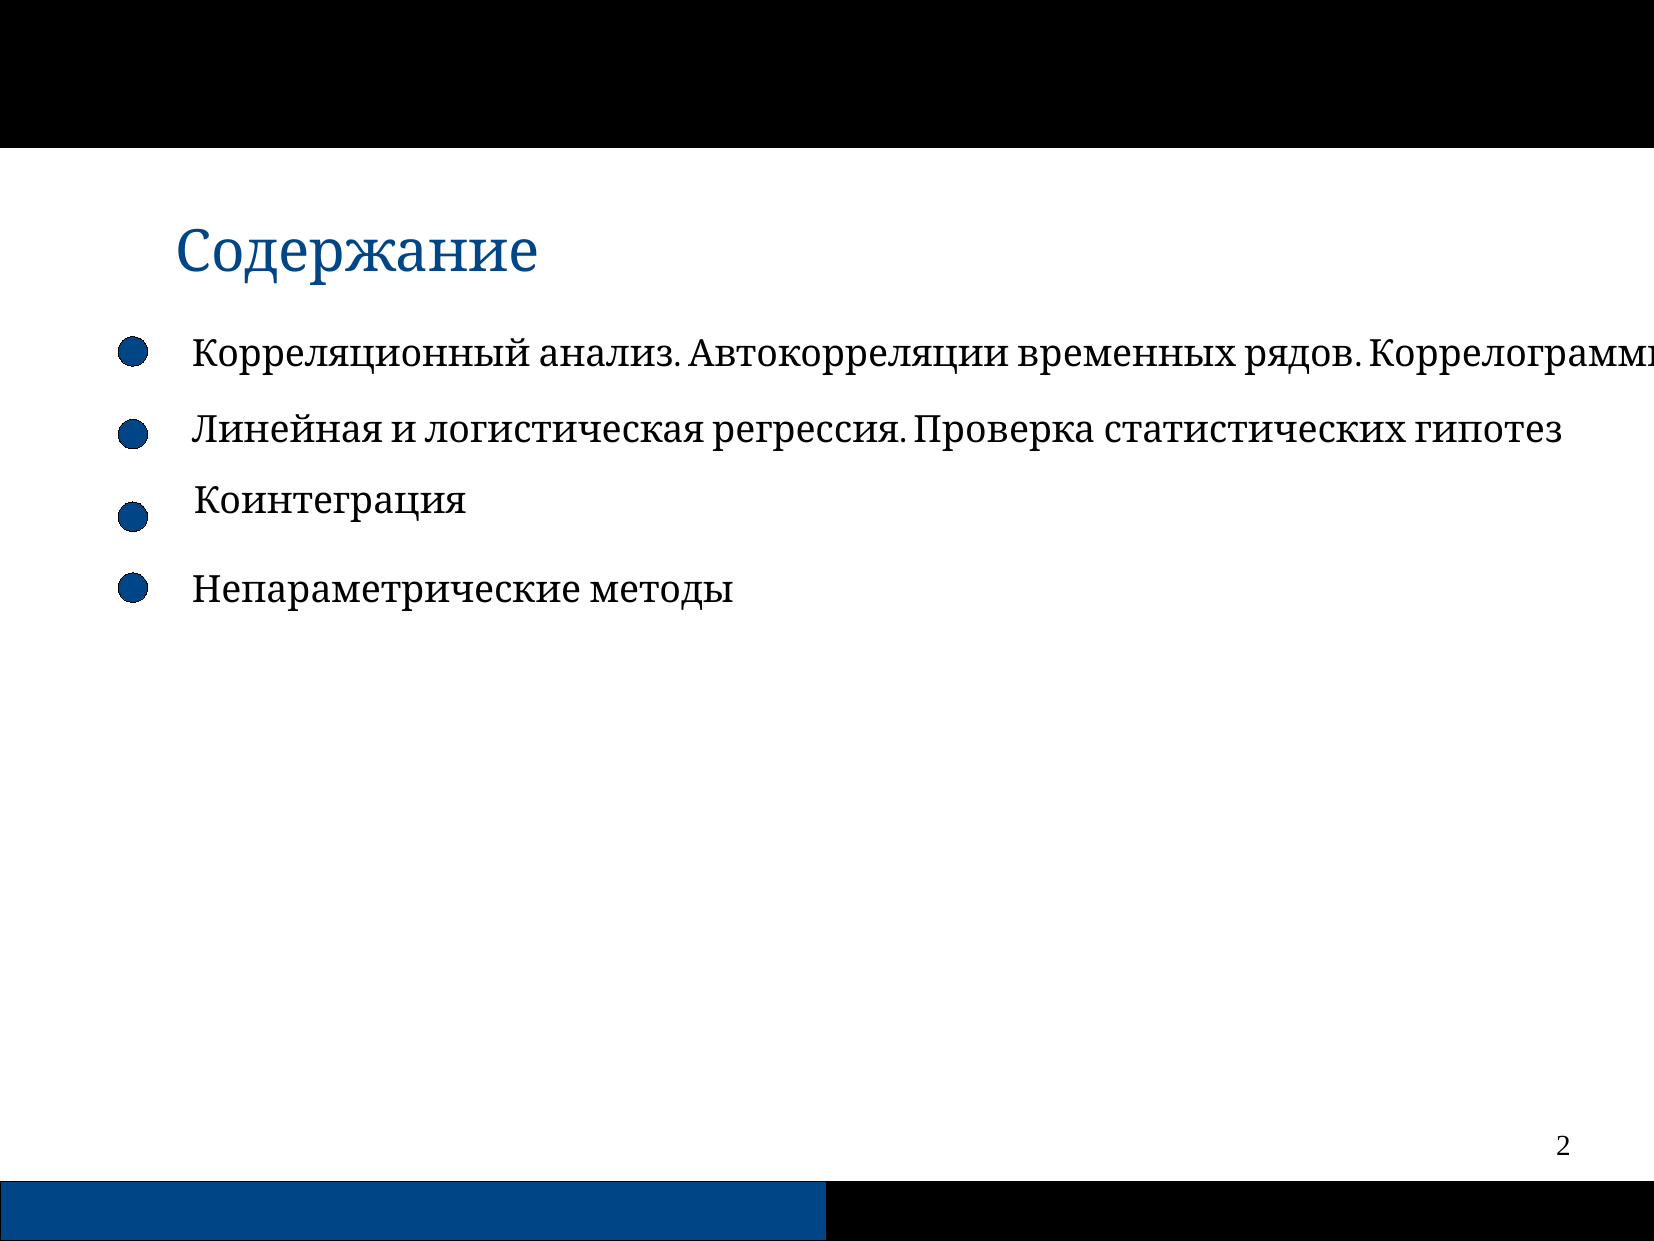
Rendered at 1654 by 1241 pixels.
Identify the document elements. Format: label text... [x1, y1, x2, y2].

text_box Коинтеграция [179, 472, 1063, 561]
text_box Линейная и логистическая регрессия. Проверка статистических гипотез [177, 401, 1443, 463]
text_box Корреляционный анализ. Автокорреляции временных рядов. Коррелограммы [177, 324, 1544, 386]
text_box [118, 501, 148, 532]
text_box Непараметрические методы [177, 561, 1368, 639]
text_box Содержание [160, 211, 513, 299]
text_box [0, 0, 1654, 148]
text_box [118, 336, 148, 367]
text_box [118, 572, 148, 603]
text_box [0, 1181, 1654, 1241]
text_box [118, 419, 148, 449]
